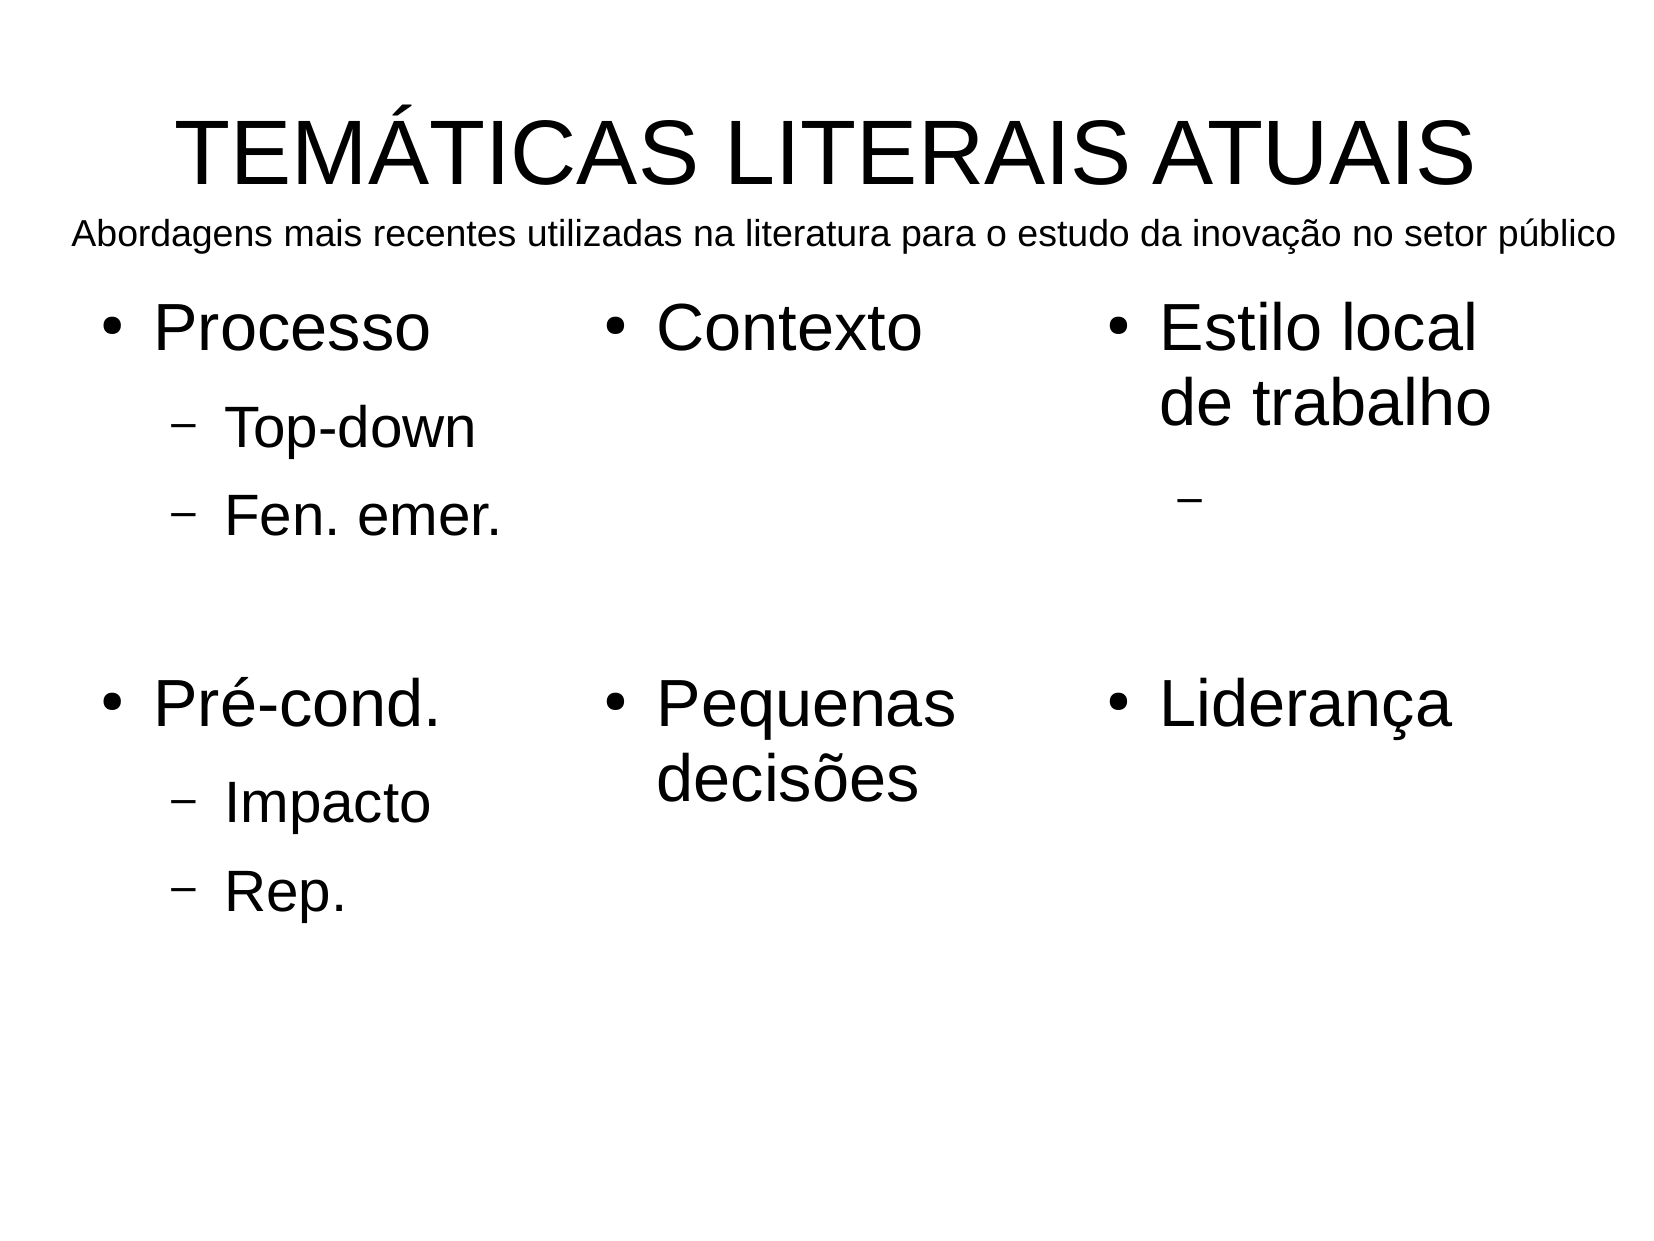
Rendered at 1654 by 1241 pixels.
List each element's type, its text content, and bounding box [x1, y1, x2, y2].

text_box Abordagens mais recentes utilizadas na literatura para o estudo da inovação no setor público [56, 205, 1632, 263]
list Estilo local de trabalho [1088, 290, 1569, 634]
list Processo Top-down Fen. emer. [82, 290, 562, 634]
title TEMÁTICAS LITERAIS ATUAIS [82, 49, 1571, 205]
list Pequenas decisões [585, 665, 1065, 1009]
list Liderança [1088, 665, 1569, 1009]
list Pré-cond. Impacto Rep. [82, 665, 562, 1009]
list Contexto [585, 290, 1065, 634]
